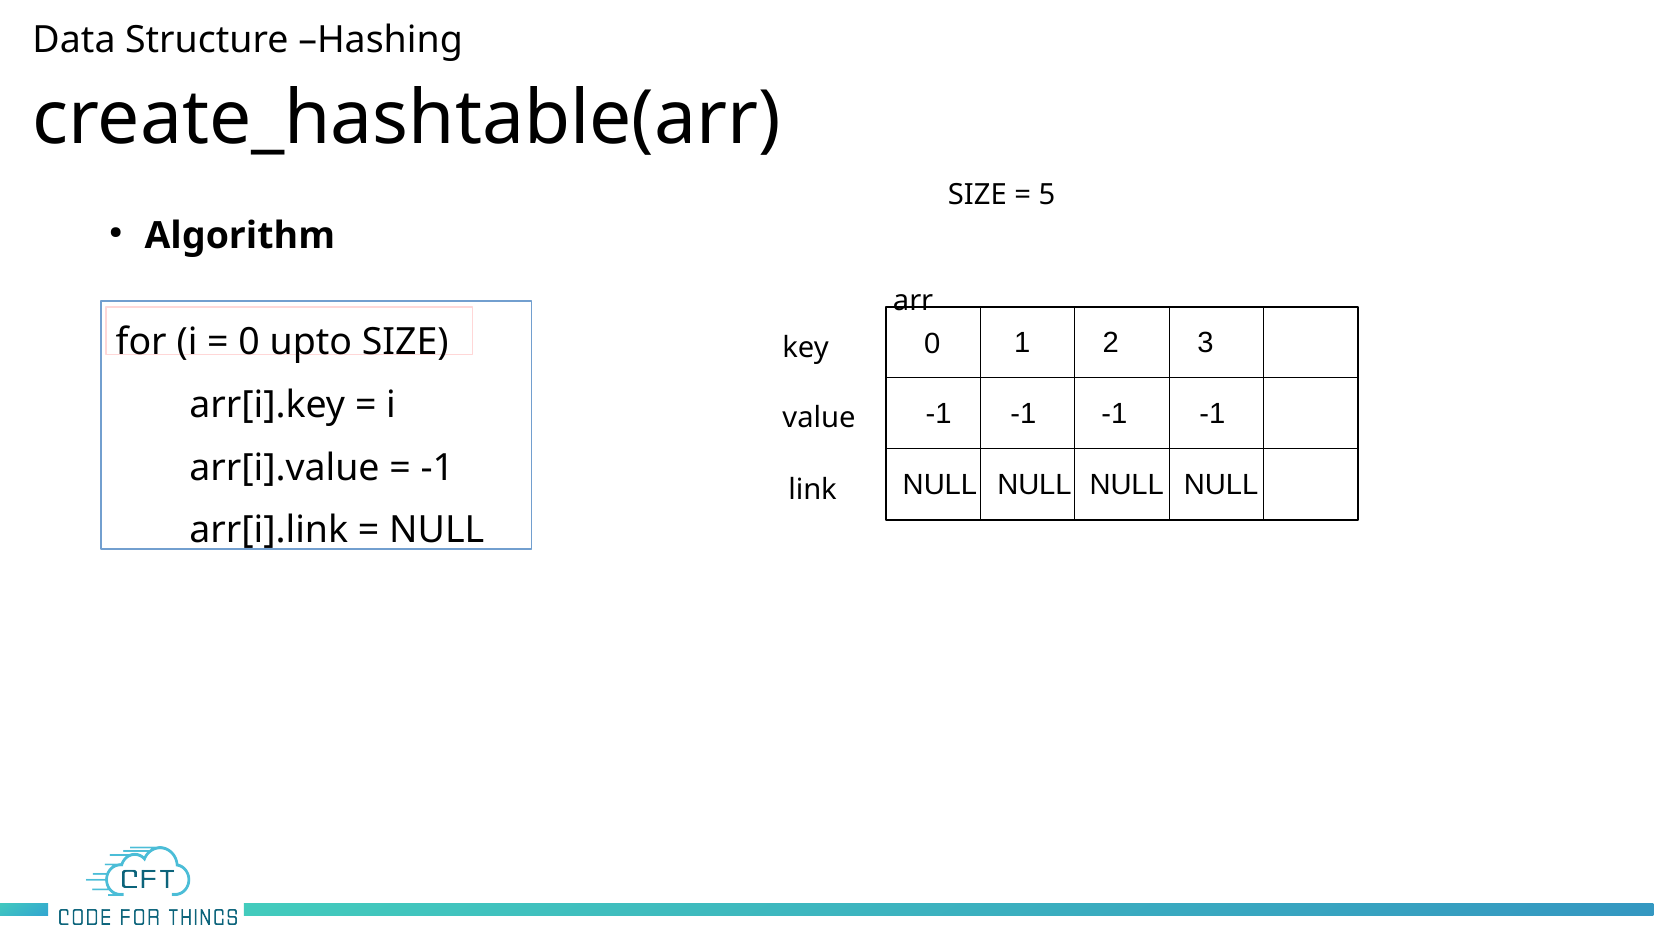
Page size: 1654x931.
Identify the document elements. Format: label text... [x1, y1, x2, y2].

text_box NULL [1169, 460, 1274, 508]
text_box [898, 378, 980, 448]
text_box 0 [909, 319, 956, 368]
text_box [1075, 307, 1169, 377]
text_box [100, 301, 532, 307]
text_box -1 [995, 389, 1052, 438]
text_box [1170, 508, 1263, 520]
text_box [1264, 378, 1359, 448]
text_box [1170, 449, 1263, 460]
text_box arr [878, 272, 1056, 322]
text_box [1170, 307, 1263, 377]
text_box 1 [999, 318, 1046, 367]
text_box -1 [910, 389, 967, 438]
text_box [1264, 307, 1359, 377]
text_box SIZE = 5 [933, 165, 1111, 215]
text_box value [767, 389, 911, 473]
text_box [981, 508, 1074, 520]
text_box [981, 307, 1074, 377]
text_box [1075, 378, 1169, 448]
text_box [1170, 378, 1263, 448]
text_box -1 [1086, 389, 1143, 438]
text_box NULL [887, 460, 993, 509]
text_box [1075, 449, 1169, 460]
text_box Algorithm [94, 200, 886, 269]
text_box [981, 449, 1074, 460]
picture [59, 846, 237, 925]
text_box [1075, 508, 1169, 520]
text_box for (i = 0 upto SIZE) arr[i].key = i arr[i].value = -1 arr[i].link = NULL [100, 307, 567, 550]
text_box -1 [1184, 389, 1241, 438]
text_box 3 [1182, 318, 1229, 367]
text_box NULL [1074, 460, 1169, 508]
title Data Structure –Hashing create_hashtable(arr) [32, 12, 1184, 166]
text_box link [773, 460, 863, 510]
text_box NULL [982, 460, 1074, 508]
text_box [911, 449, 980, 460]
text_box [898, 322, 980, 377]
text_box [1264, 449, 1359, 520]
text_box [981, 378, 1074, 448]
text_box [885, 473, 980, 520]
text_box 2 [1087, 318, 1134, 367]
text_box key [767, 318, 898, 389]
